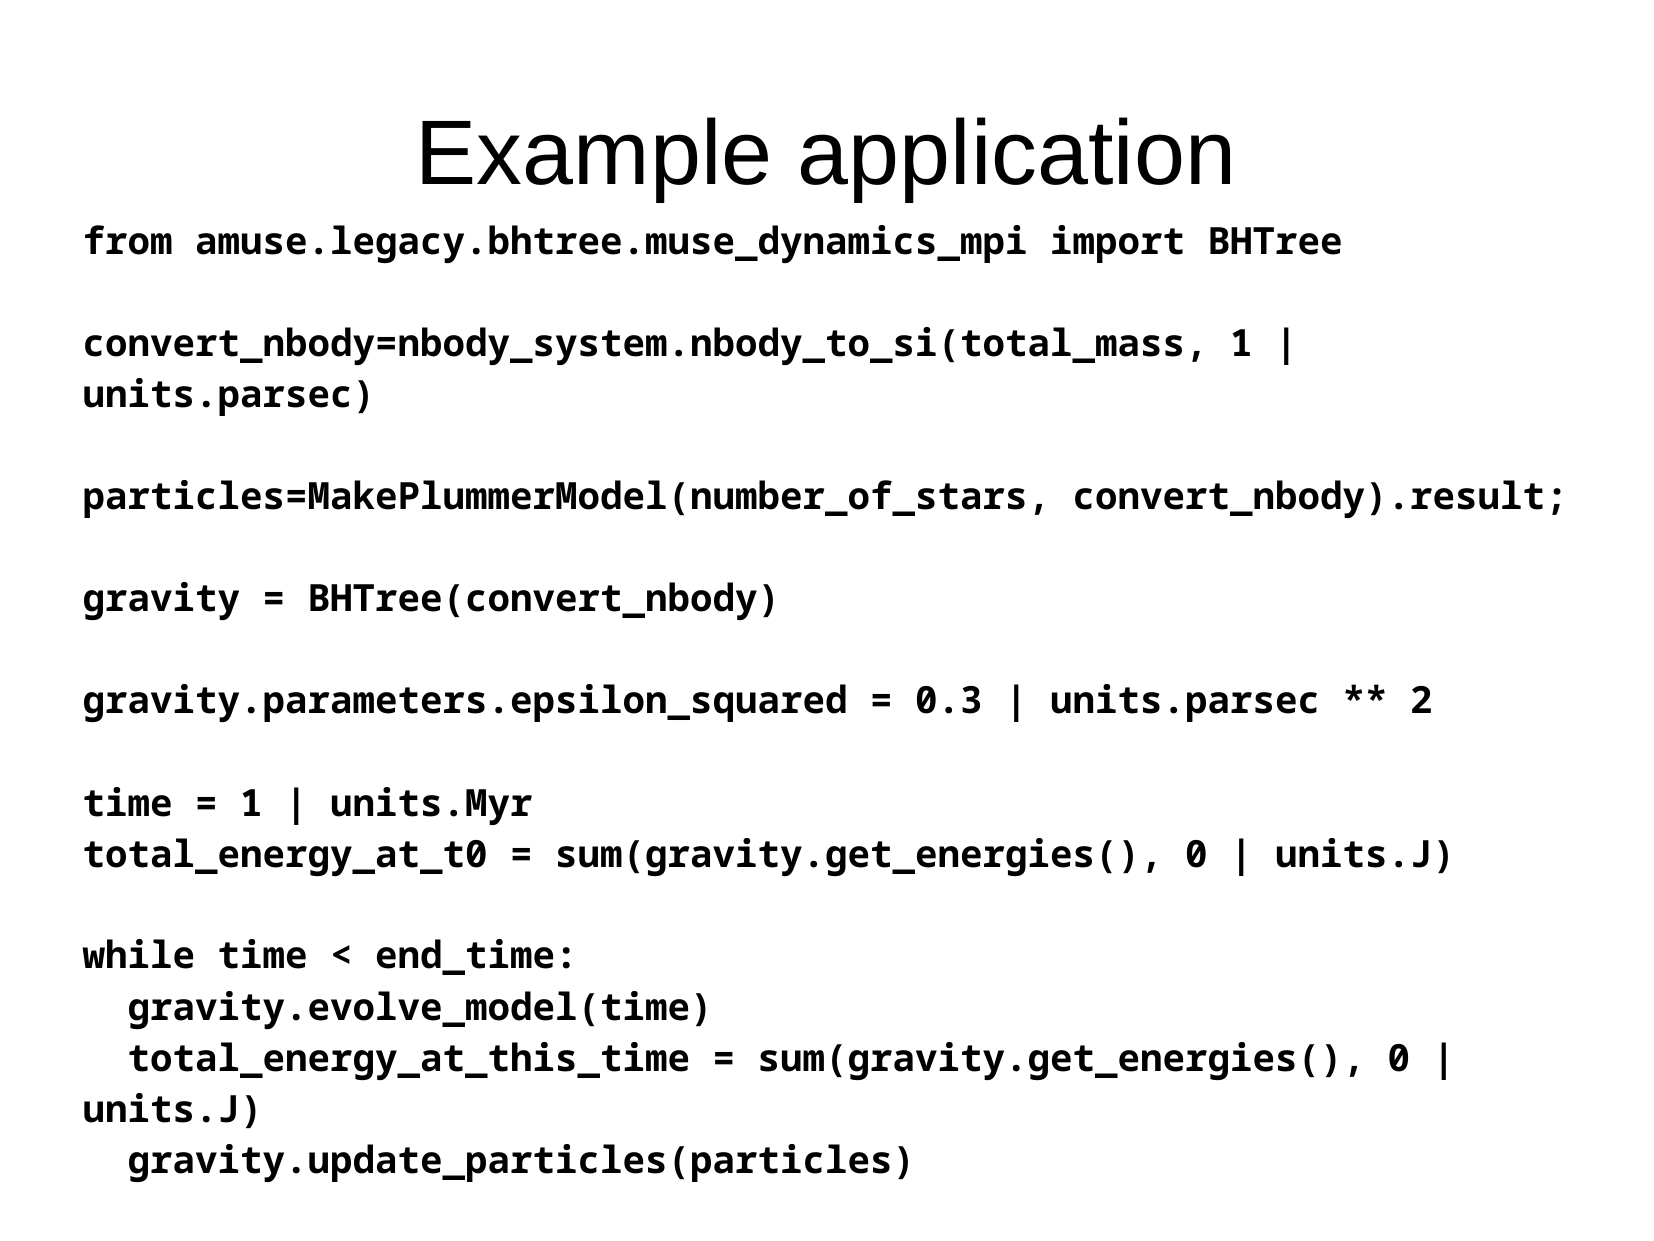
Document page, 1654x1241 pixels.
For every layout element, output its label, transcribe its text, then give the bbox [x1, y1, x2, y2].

subtitle from amuse.legacy.bhtree.muse_dynamics_mpi import BHTree convert_nbody=nbody_system.nbody_to_si(total_mass, 1 | units.parsec) particles=MakePlummerModel(number_of_stars, convert_nbody).result; gravity = BHTree(convert_nbody) gravity.parameters.epsilon_squared = 0.3 | units.parsec ** 2 time = 1 | units.Myr total_energy_at_t0 = sum(gravity.get_energies(), 0 | units.J) while time < end_time: gravity.evolve_model(time) total_energy_at_this_time = sum(gravity.get_energies(), 0 | units.J) gravity.update_particles(particles) [82, 255, 1571, 1144]
title Example application [82, 49, 1571, 255]
